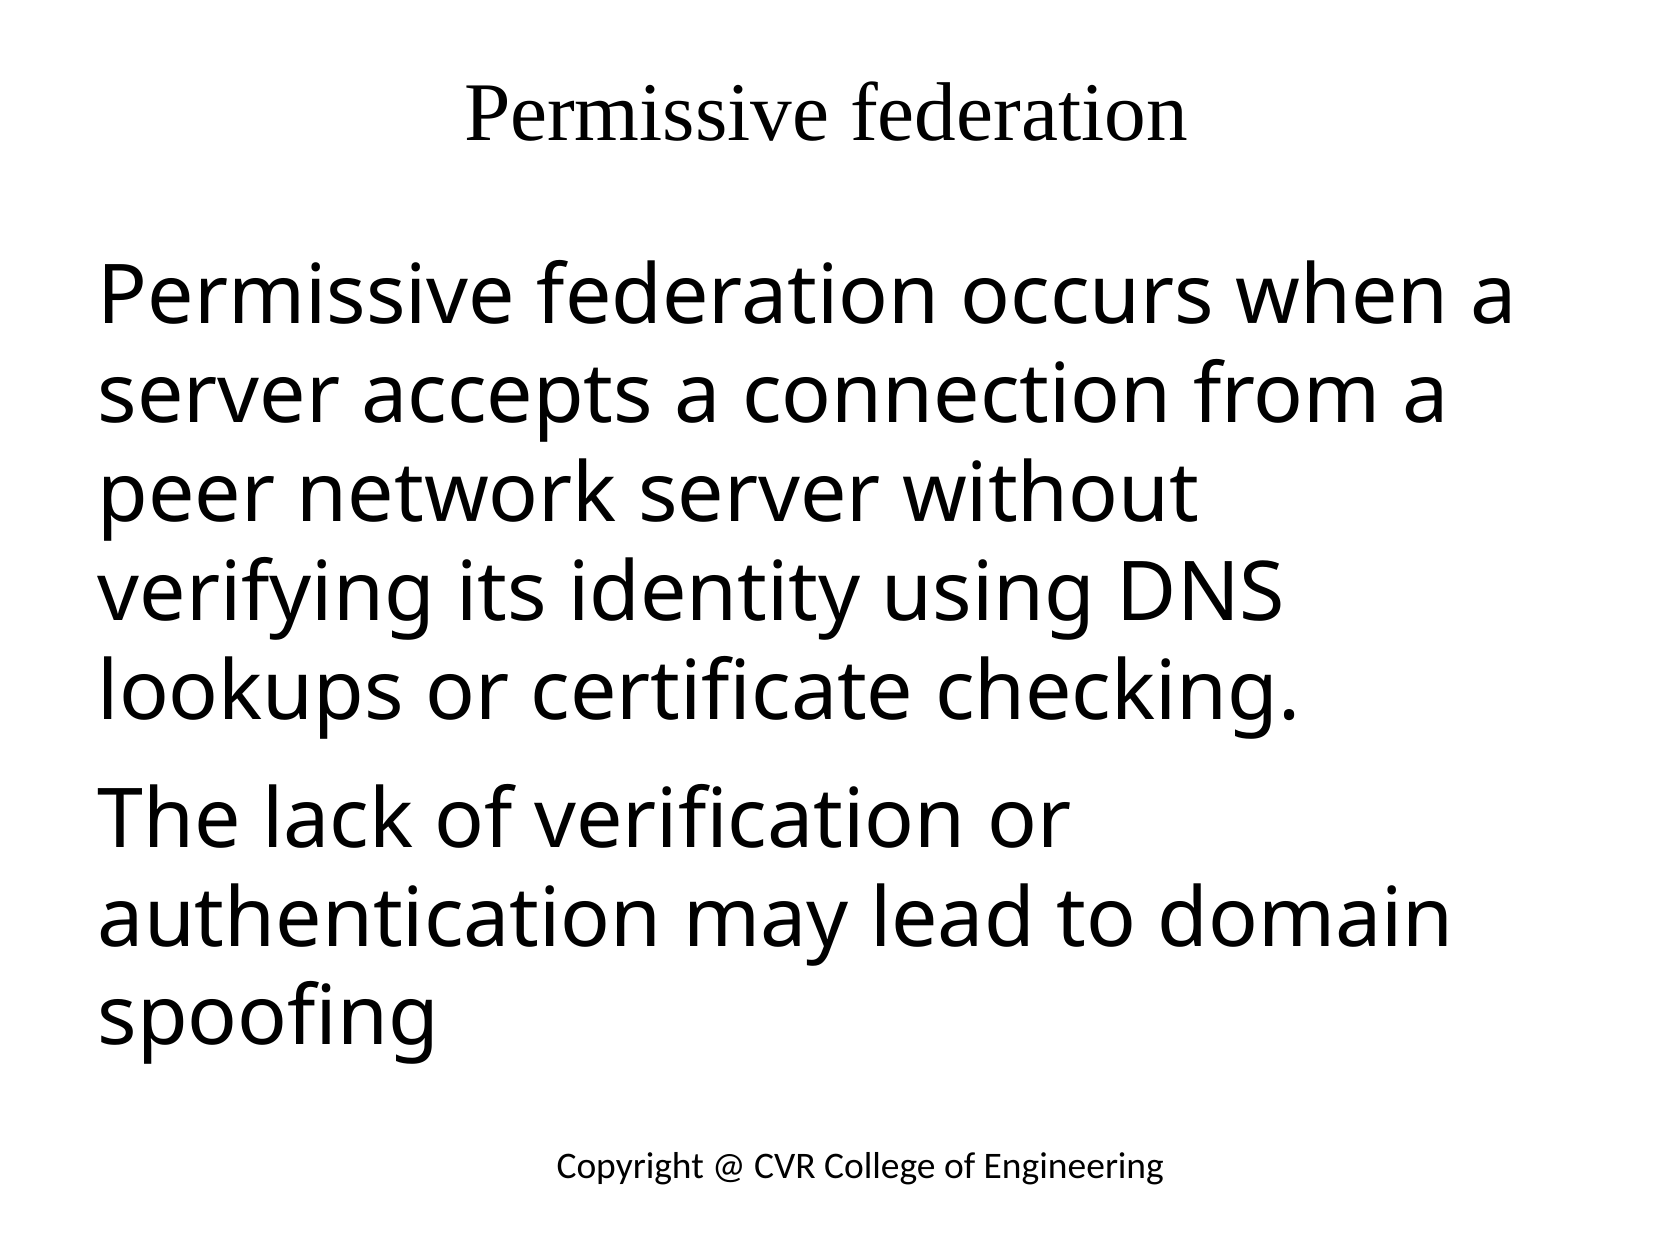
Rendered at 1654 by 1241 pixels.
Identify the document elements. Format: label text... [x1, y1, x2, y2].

title Permissive federation [82, 49, 1571, 233]
list Permissive federation occurs when a server accepts a connection from a peer network server without verifying its identity using DNS lookups or certificate checking. The lack of verification or authentication may lead to domain spoofing [82, 233, 1571, 1074]
